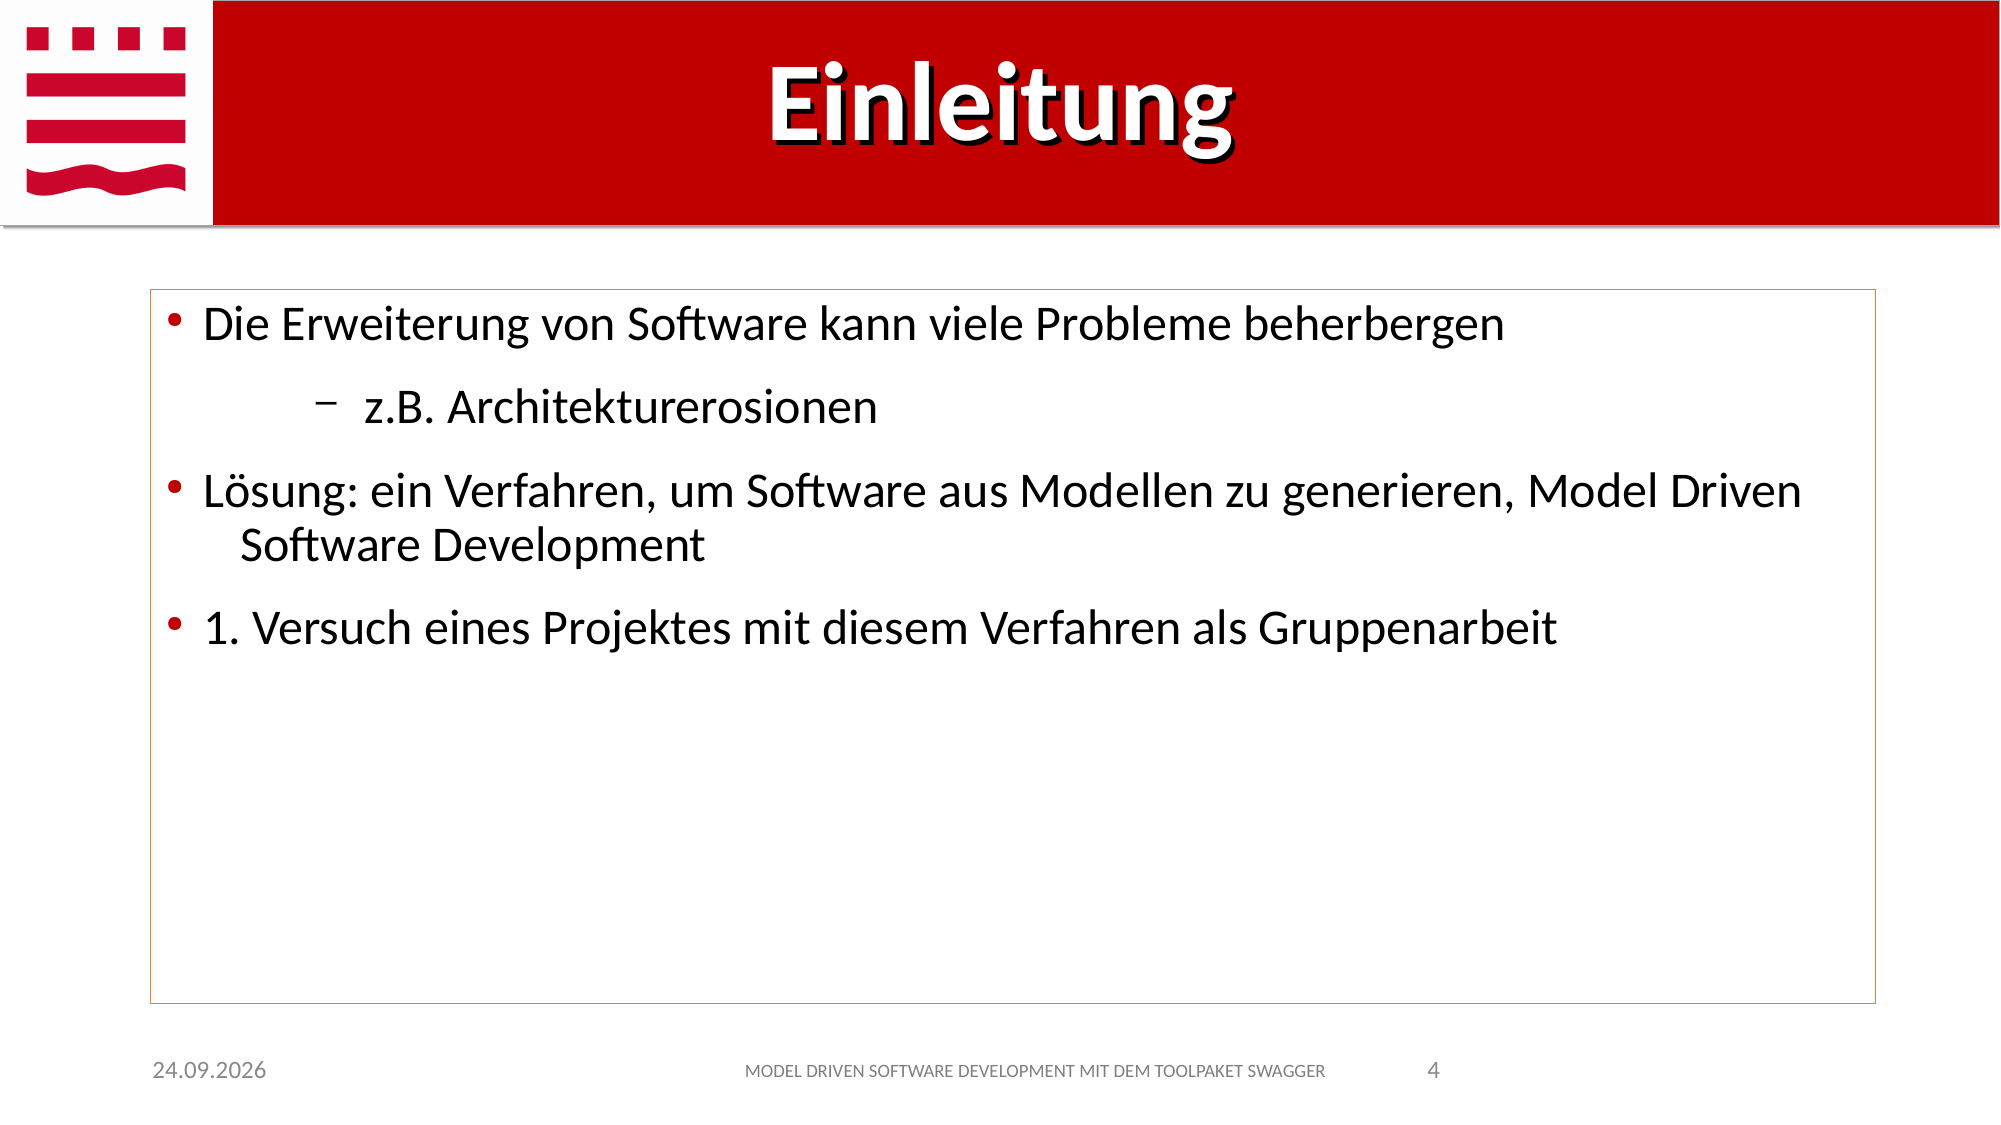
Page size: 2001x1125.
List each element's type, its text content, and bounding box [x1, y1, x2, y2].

list Die Erweiterung von Software kann viele Probleme beherbergen z.B. Architekturerosionen Lösung: ein Verfahren, um Software aus Modellen zu generieren, Model Driven Software Development 1. Versuch eines Projektes mit diesem Verfahren als Gruppenarbeit [150, 289, 1876, 1004]
text_box [1412, 1042, 1863, 1103]
text_box 2018/1/24 [137, 1042, 588, 1103]
picture [0, 0, 213, 225]
text_box Einleitung [213, 0, 2000, 225]
text_box MODEL DRIVEN SOFTWARE DEVELOPMENT MIT DEM TOOLPAKET SWAGGER [588, 1042, 1412, 1103]
